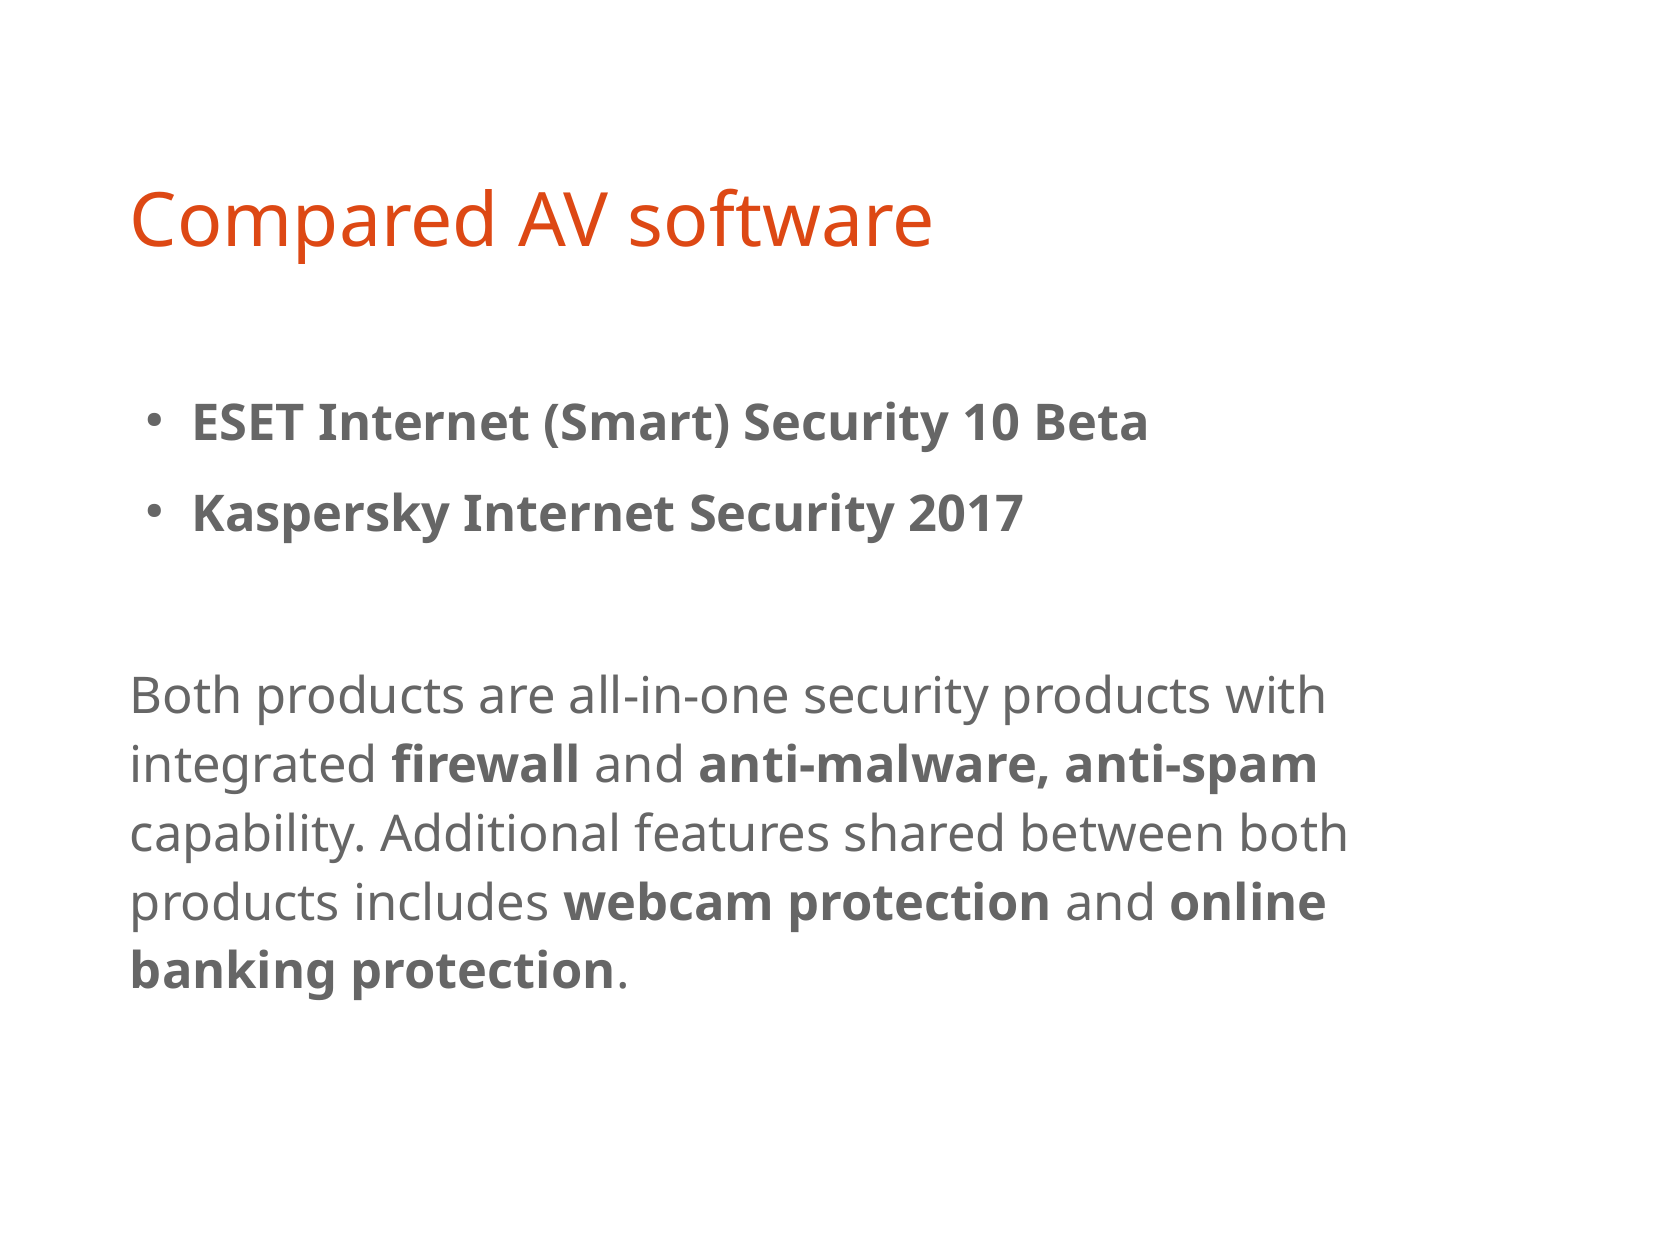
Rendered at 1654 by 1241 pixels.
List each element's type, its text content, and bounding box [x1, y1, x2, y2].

list ESET Internet (Smart) Security 10 Beta Kaspersky Internet Security 2017 Both products are all-in-one security products with integrated firewall and anti-malware, anti-spam capability. Additional features shared between both products includes webcam protection and online banking protection. [129, 295, 1518, 1010]
title Compared AV software [129, 153, 1518, 281]
